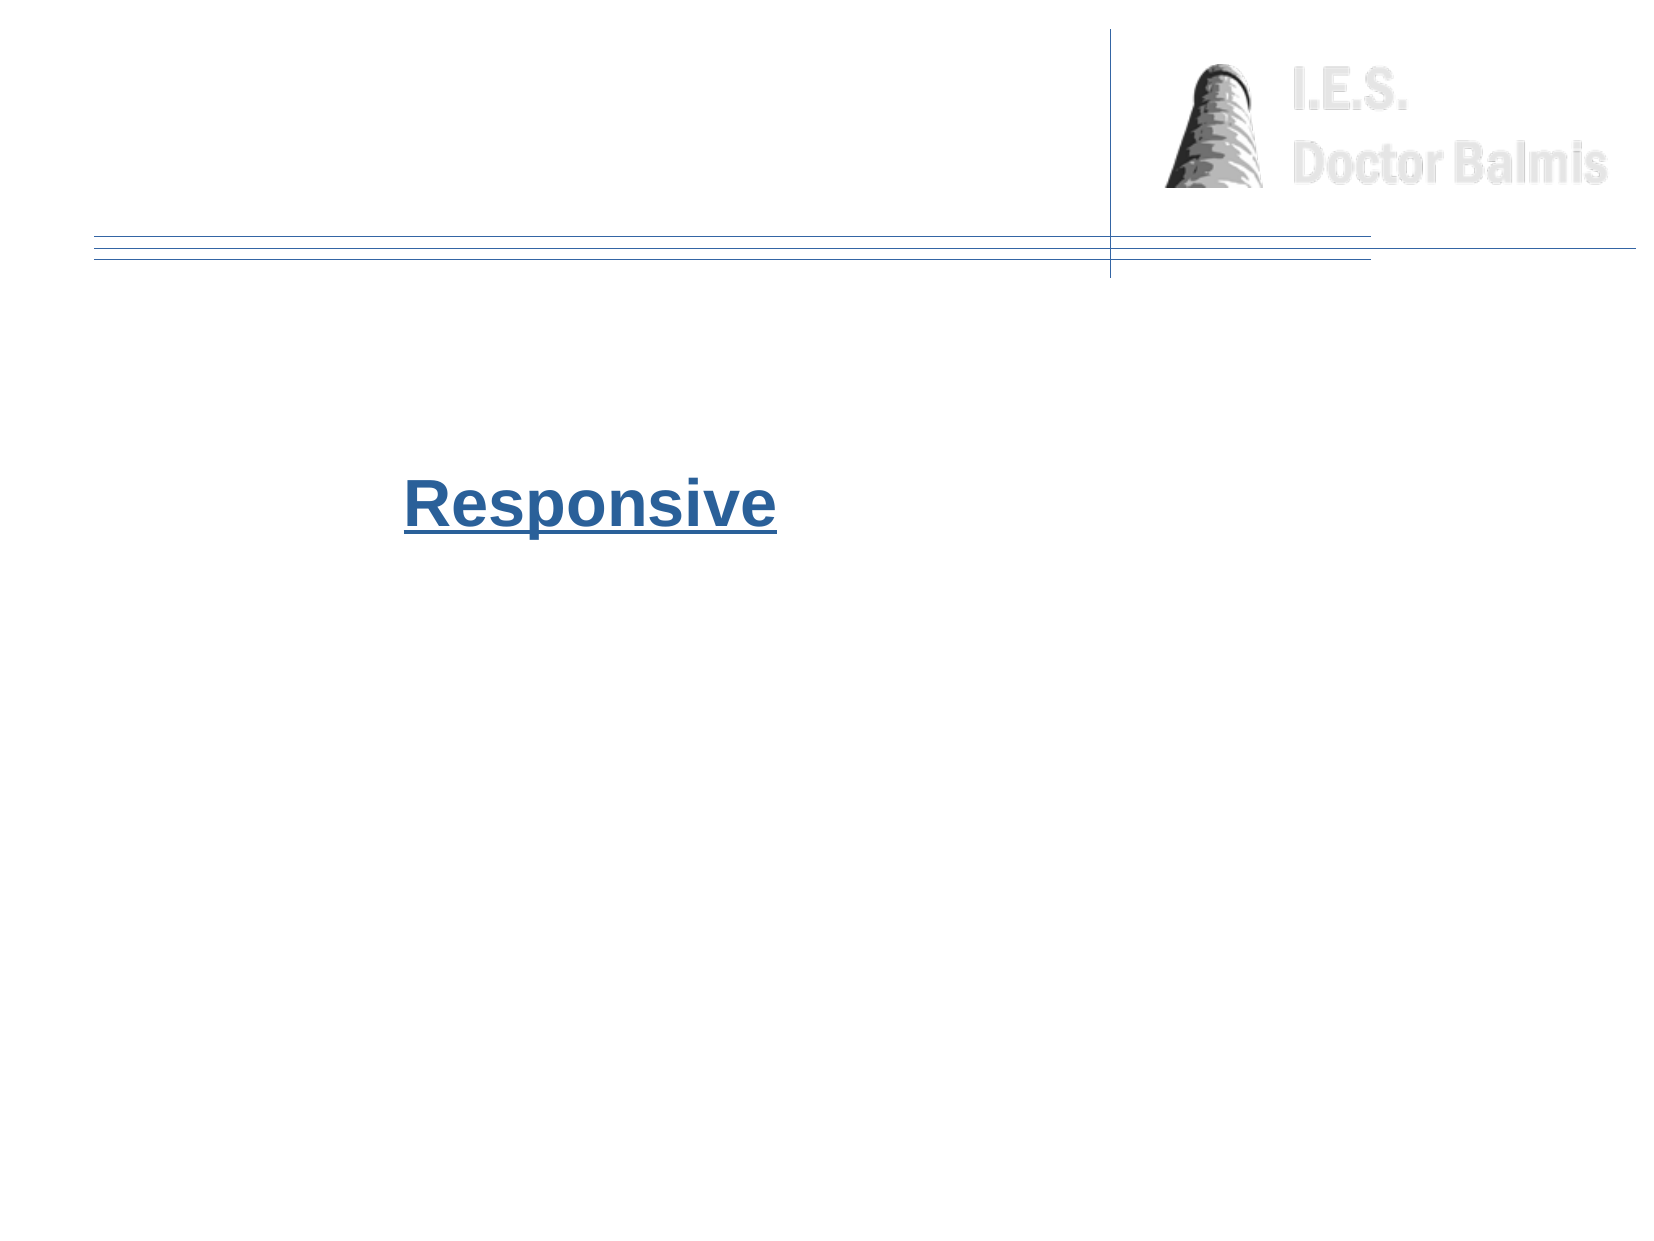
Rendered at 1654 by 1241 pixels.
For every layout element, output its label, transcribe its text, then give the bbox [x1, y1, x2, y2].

subtitle Responsive [118, 23, 1063, 984]
picture [1133, 64, 1619, 188]
